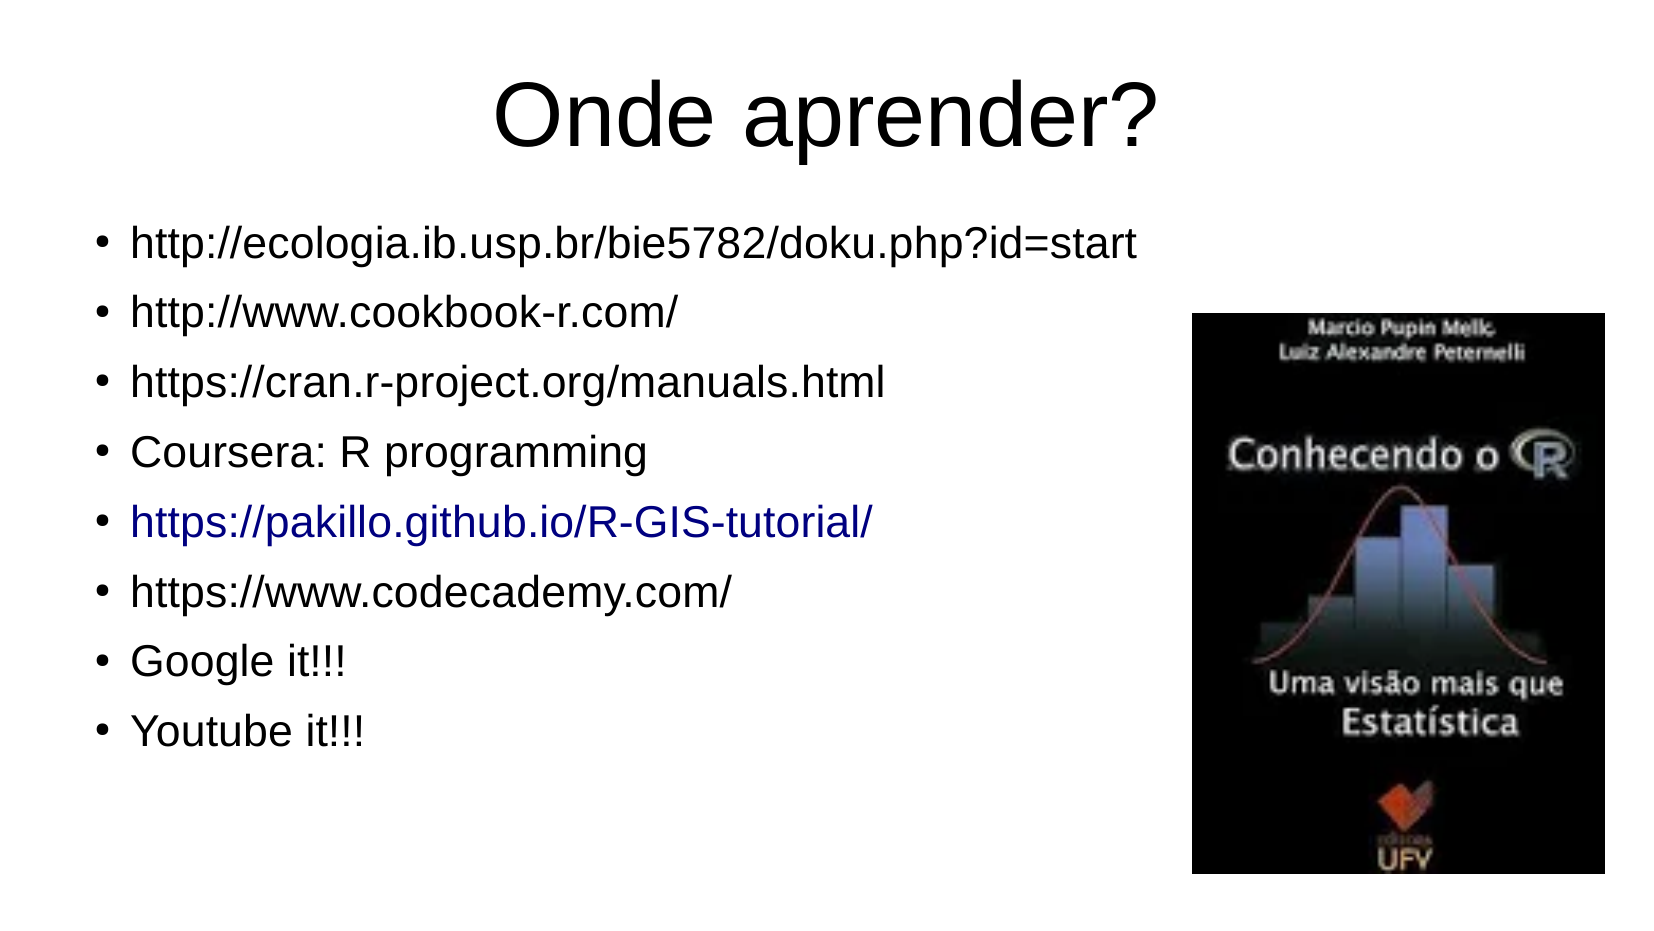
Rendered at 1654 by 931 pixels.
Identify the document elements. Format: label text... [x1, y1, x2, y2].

picture [1192, 313, 1605, 875]
list http://ecologia.ib.usp.br/bie5782/doku.php?id=start http://www.cookbook-r.com/ https://cran.r-project.org/manuals.html Coursera: R programming https://pakillo.github.io/R-GIS-tutorial/ https://www.codecademy.com/ Google it!!! Youtube it!!! [82, 217, 1571, 758]
title Onde aprender? [82, 37, 1571, 193]
